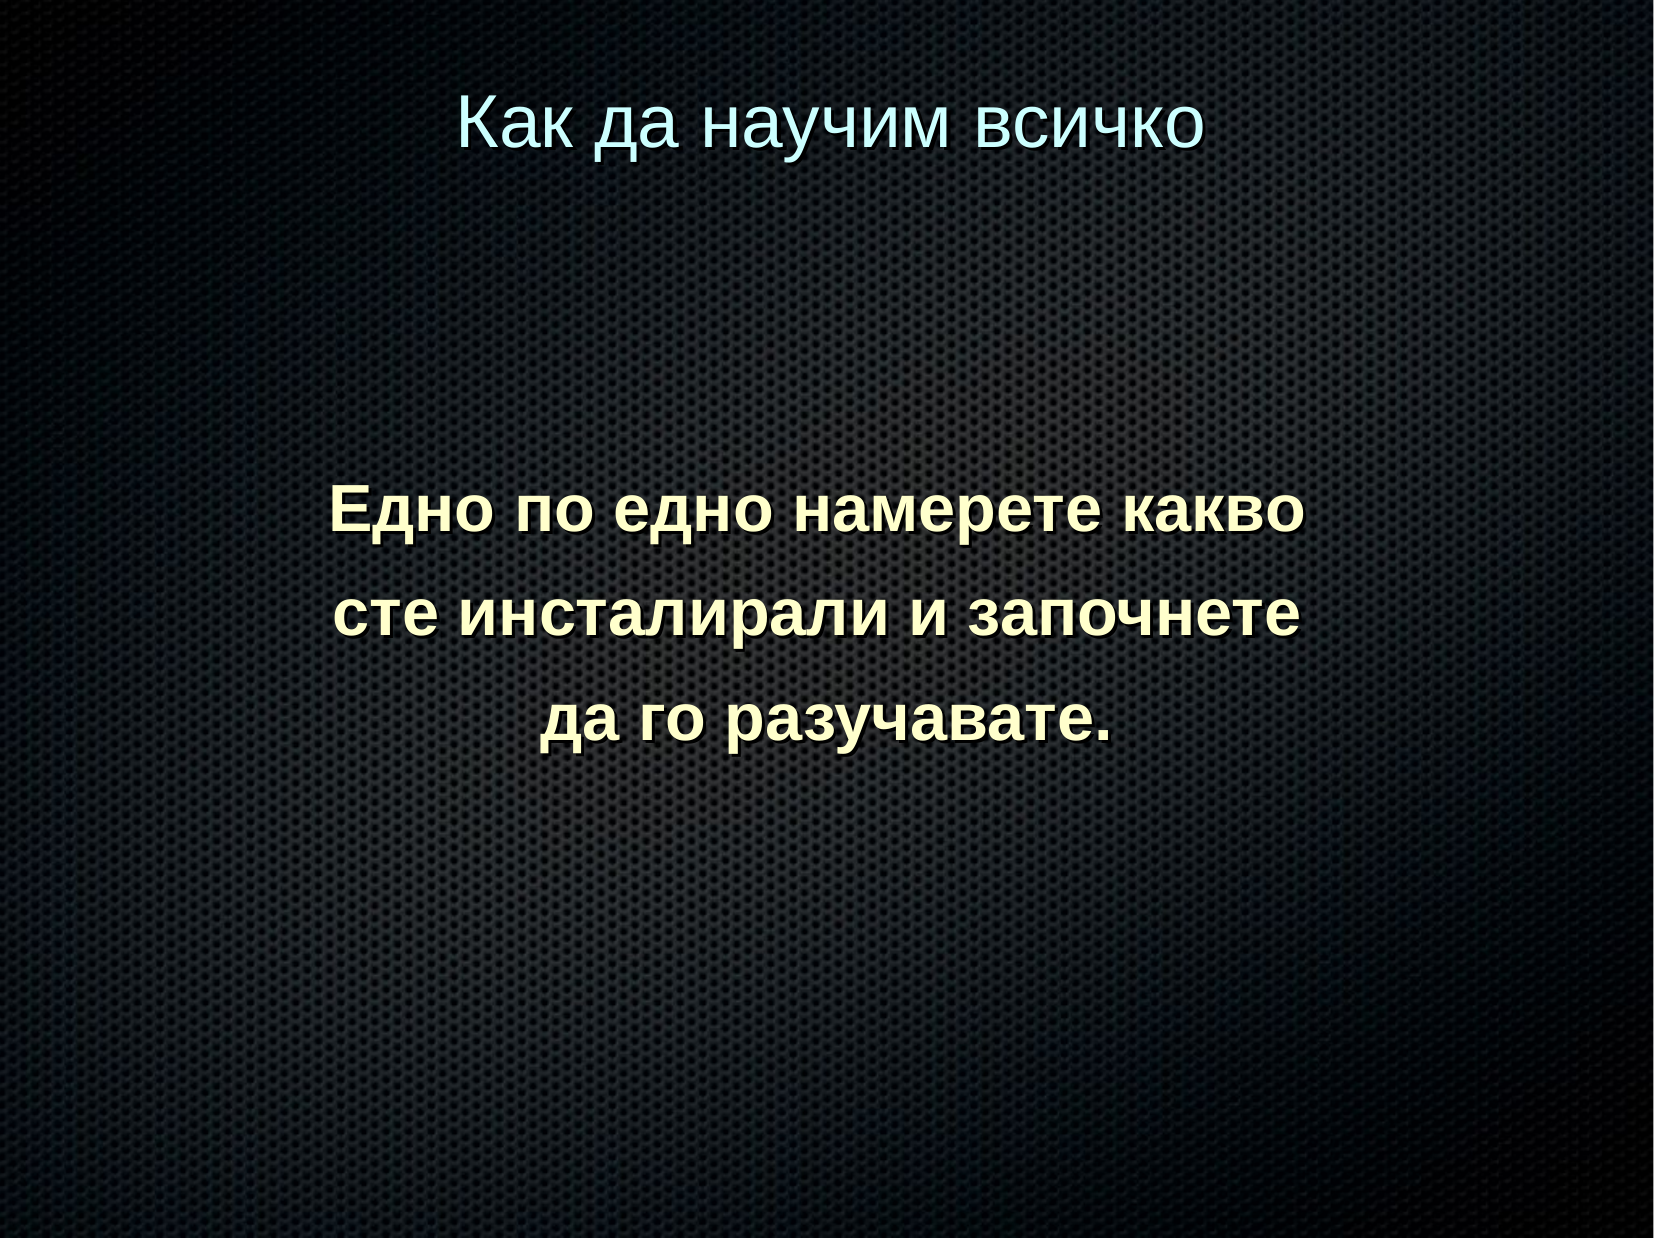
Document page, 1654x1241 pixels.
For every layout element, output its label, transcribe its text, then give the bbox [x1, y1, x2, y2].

picture [0, 0, 1654, 1238]
list Едно по едно намерете какво сте инсталирали и започнете да го разучавате. [82, 262, 1571, 1148]
title Как да научим всичко [86, 25, 1576, 218]
